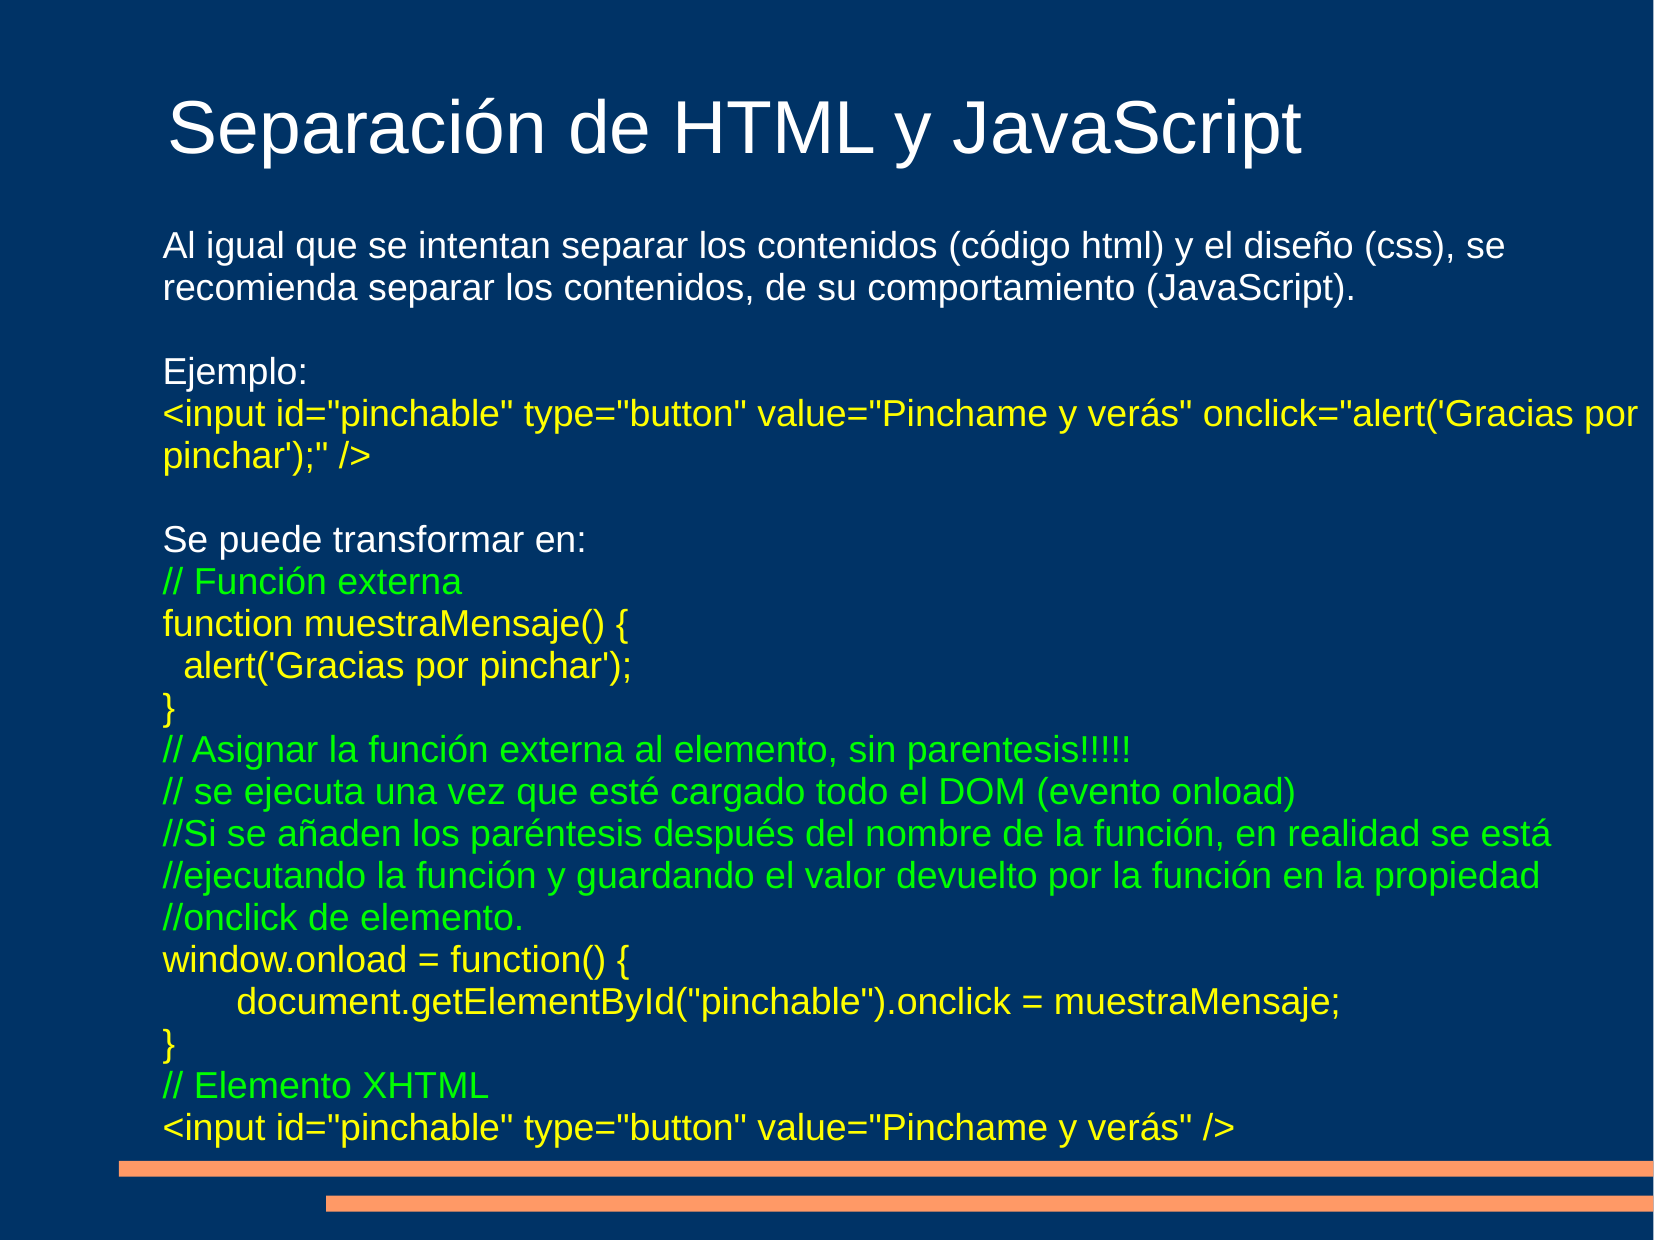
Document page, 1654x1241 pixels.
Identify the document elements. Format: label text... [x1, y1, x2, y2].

text_box Al igual que se intentan separar los contenidos (código html) y el diseño (css), se recomienda separar los contenidos, de su comportamiento (JavaScript). Ejemplo: <input id="pinchable" type="button" value="Pinchame y verás" onclick="alert('Gracias por pinchar');" /> Se puede transformar en: // Función externa function muestraMensaje() { alert('Gracias por pinchar'); } // Asignar la función externa al elemento, sin parentesis!!!!! // se ejecuta una vez que esté cargado todo el DOM (evento onload) //Si se añaden los paréntesis después del nombre de la función, en realidad se está //ejecutando la función y guardando el valor devuelto por la función en la propiedad //onclick de elemento. window.onload = function() { document.getElementById("pinchable").onclick = muestraMensaje; } // Elemento XHTML <input id="pinchable" type="button" value="Pinchame y verás" /> [147, 216, 1654, 1156]
text_box Separación de HTML y JavaScript [153, 78, 1477, 178]
